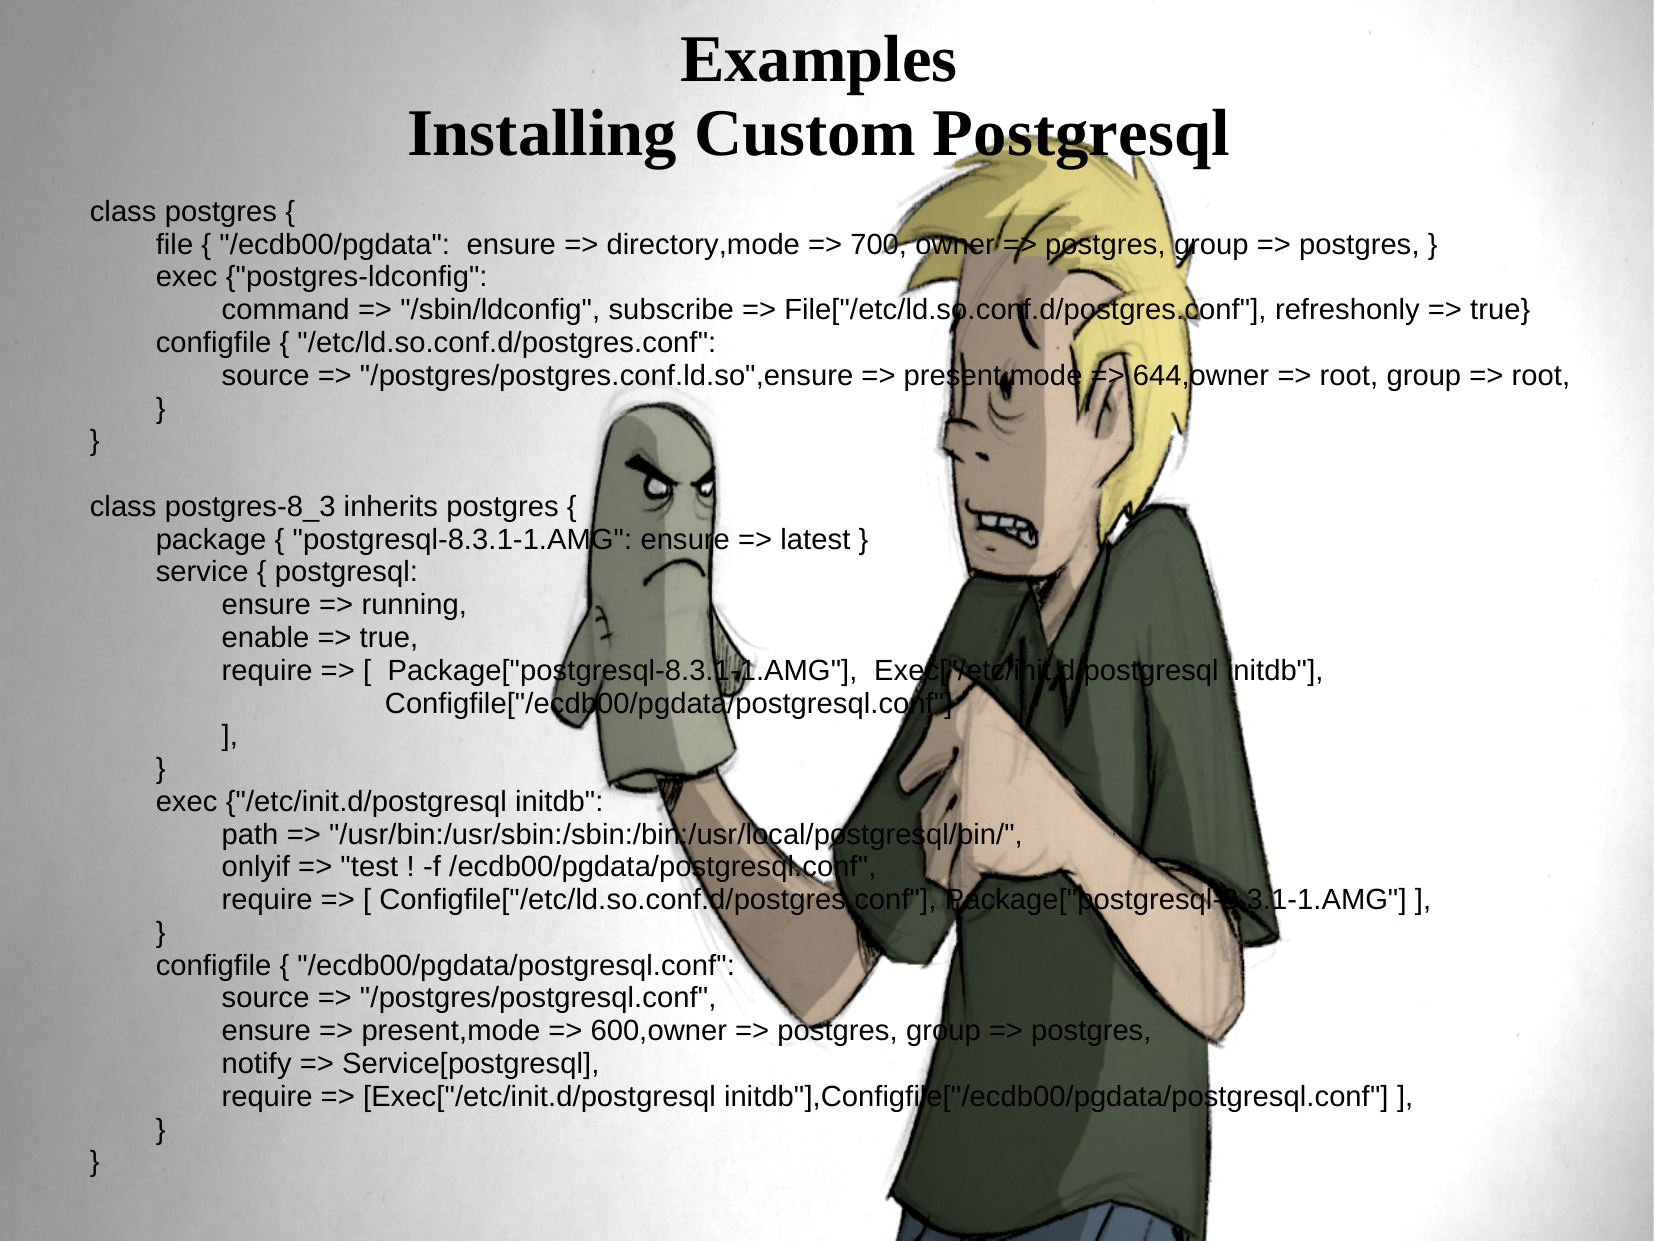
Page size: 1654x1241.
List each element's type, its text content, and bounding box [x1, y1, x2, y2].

title Examples Installing Custom Postgresql [75, 0, 1564, 187]
picture [0, 0, 1654, 1241]
text_box class postgres { file { "/ecdb00/pgdata": ensure => directory,mode => 700, owner => postgres, group => postgres, } exec {"postgres-ldconfig": command => "/sbin/ldconfig", subscribe => File["/etc/ld.so.conf.d/postgres.conf"], refreshonly => true} configfile { "/etc/ld.so.conf.d/postgres.conf": source => "/postgres/postgres.conf.ld.so",ensure => present,mode => 644,owner => root, group => root, } } class postgres-8_3 inherits postgres { package { "postgresql-8.3.1-1.AMG": ensure => latest } service { postgresql: ensure => running, enable => true, require => [ Package["postgresql-8.3.1-1.AMG"], Exec["/etc/init.d/postgresql initdb"], Configfile["/ecdb00/pgdata/postgresql.conf"] ], } exec {"/etc/init.d/postgresql initdb": path => "/usr/bin:/usr/sbin:/sbin:/bin:/usr/local/postgresql/bin/", onlyif => "test ! -f /ecdb00/pgdata/postgresql.conf", require => [ Configfile["/etc/ld.so.conf.d/postgres.conf"], Package["postgresql-8.3.1-1.AMG"] ], } configfile { "/ecdb00/pgdata/postgresql.conf": source => "/postgres/postgresql.conf", ensure => present,mode => 600,owner => postgres, group => postgres, notify => Service[postgresql], require => [Exec["/etc/init.d/postgresql initdb"],Configfile["/ecdb00/pgdata/postgresql.conf"] ], } } [75, 187, 1613, 1216]
